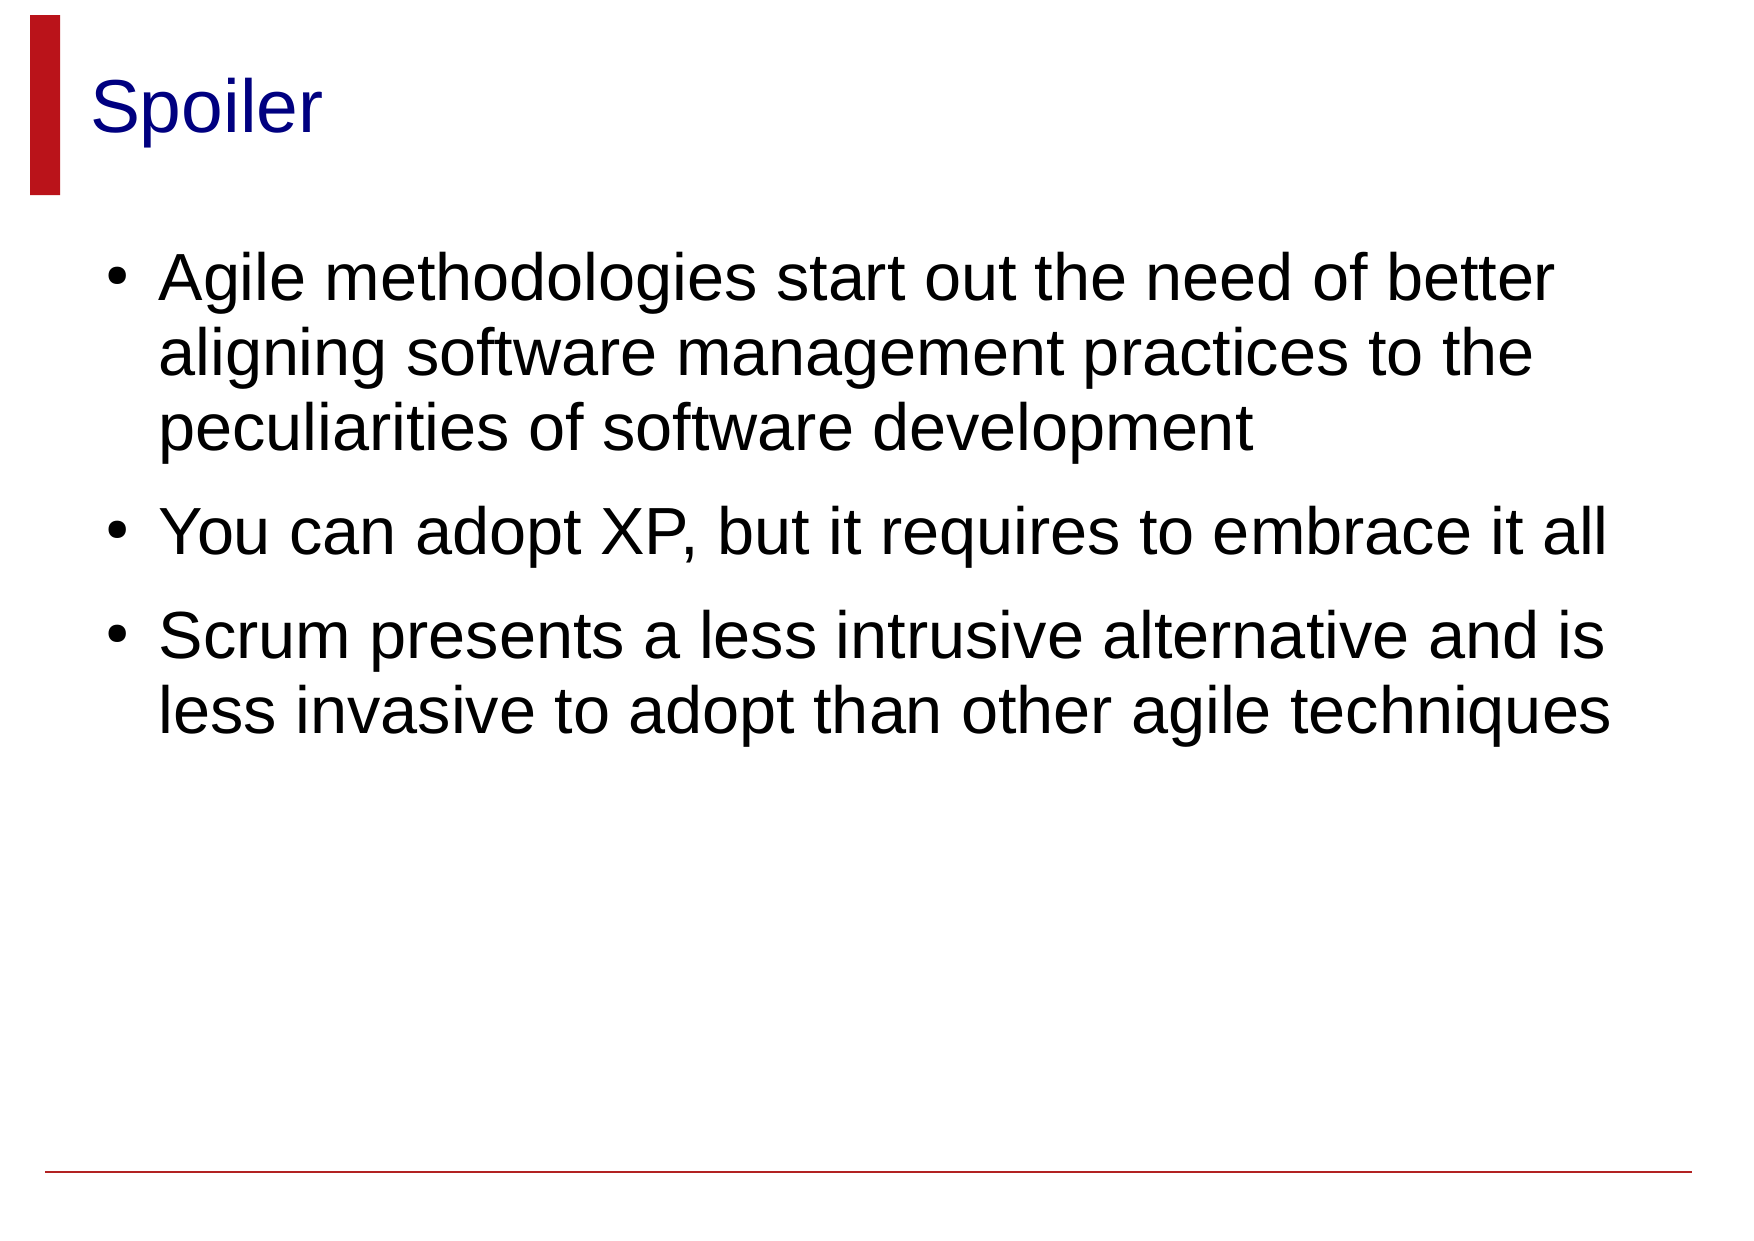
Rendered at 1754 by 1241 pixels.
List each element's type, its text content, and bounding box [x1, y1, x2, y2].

list Agile methodologies start out the need of better aligning software management practices to the peculiarities of software development You can adopt XP, but it requires to embrace it all Scrum presents a less intrusive alternative and is less invasive to adopt than other agile techniques [87, 240, 1696, 1130]
title Spoiler [90, 17, 1696, 196]
